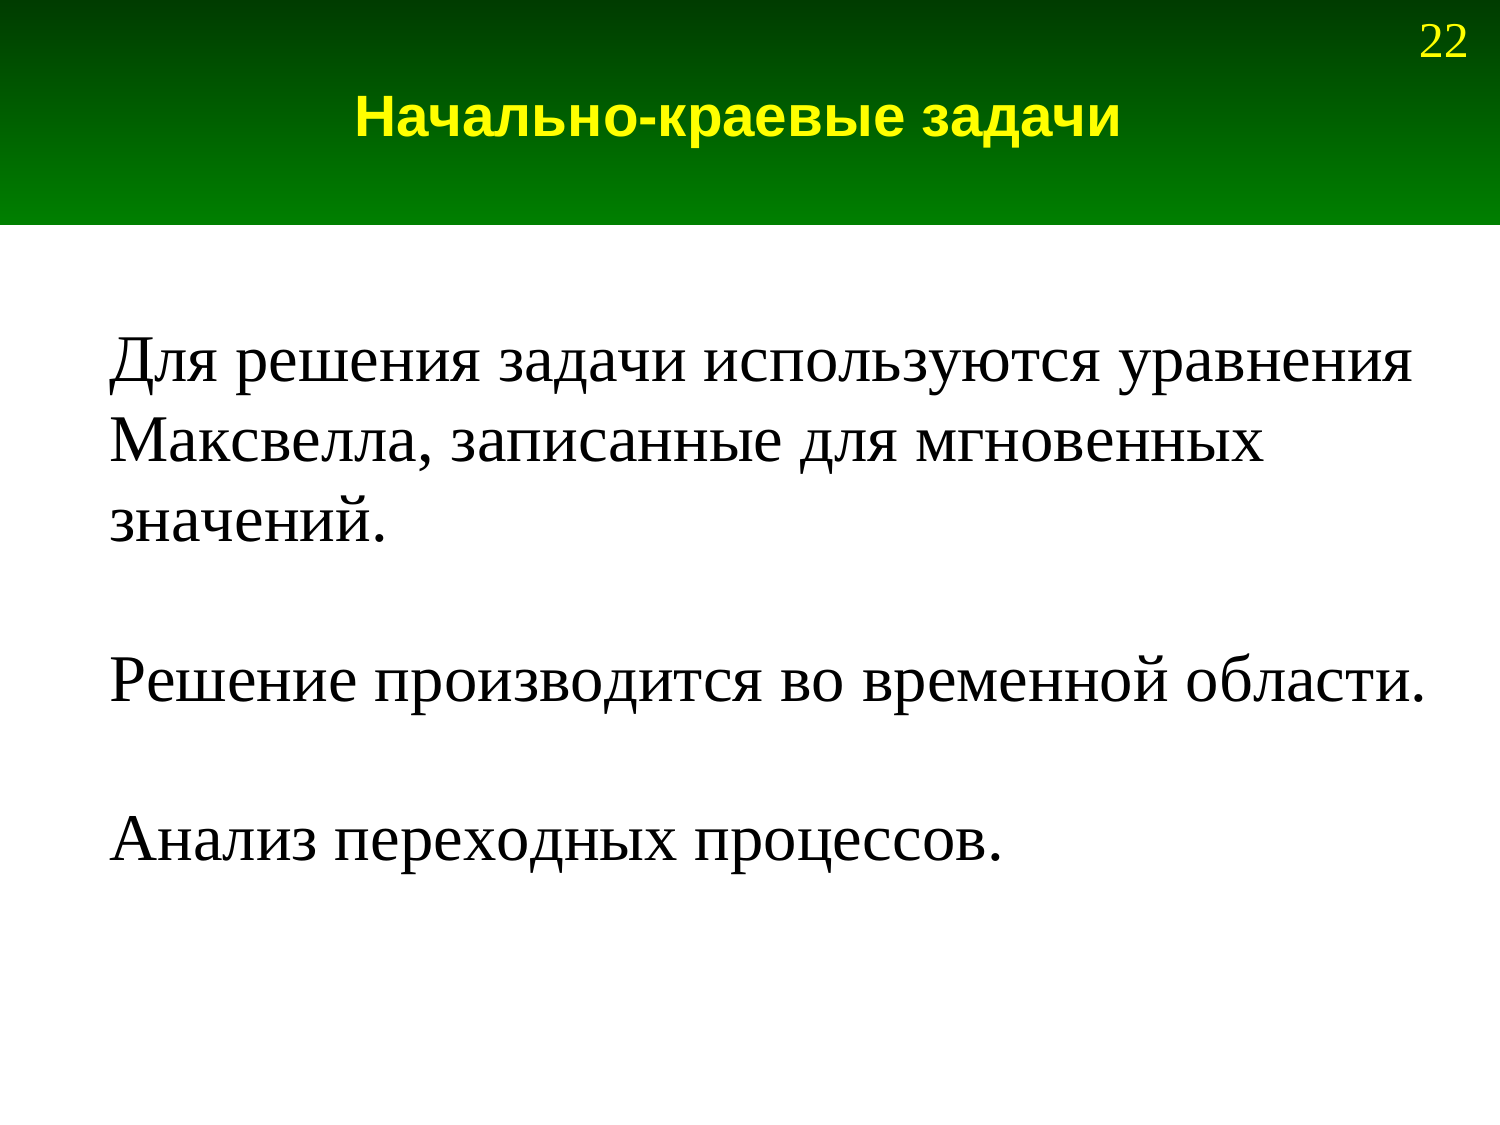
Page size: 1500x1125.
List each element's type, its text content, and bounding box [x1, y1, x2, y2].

text_box Для решения задачи используются уравнения Максвелла, записанные для мгновенных значений. Решение производится во временной области. Анализ переходных процессов. [94, 307, 1465, 883]
title Начально-краевые задачи [88, 18, 1389, 207]
